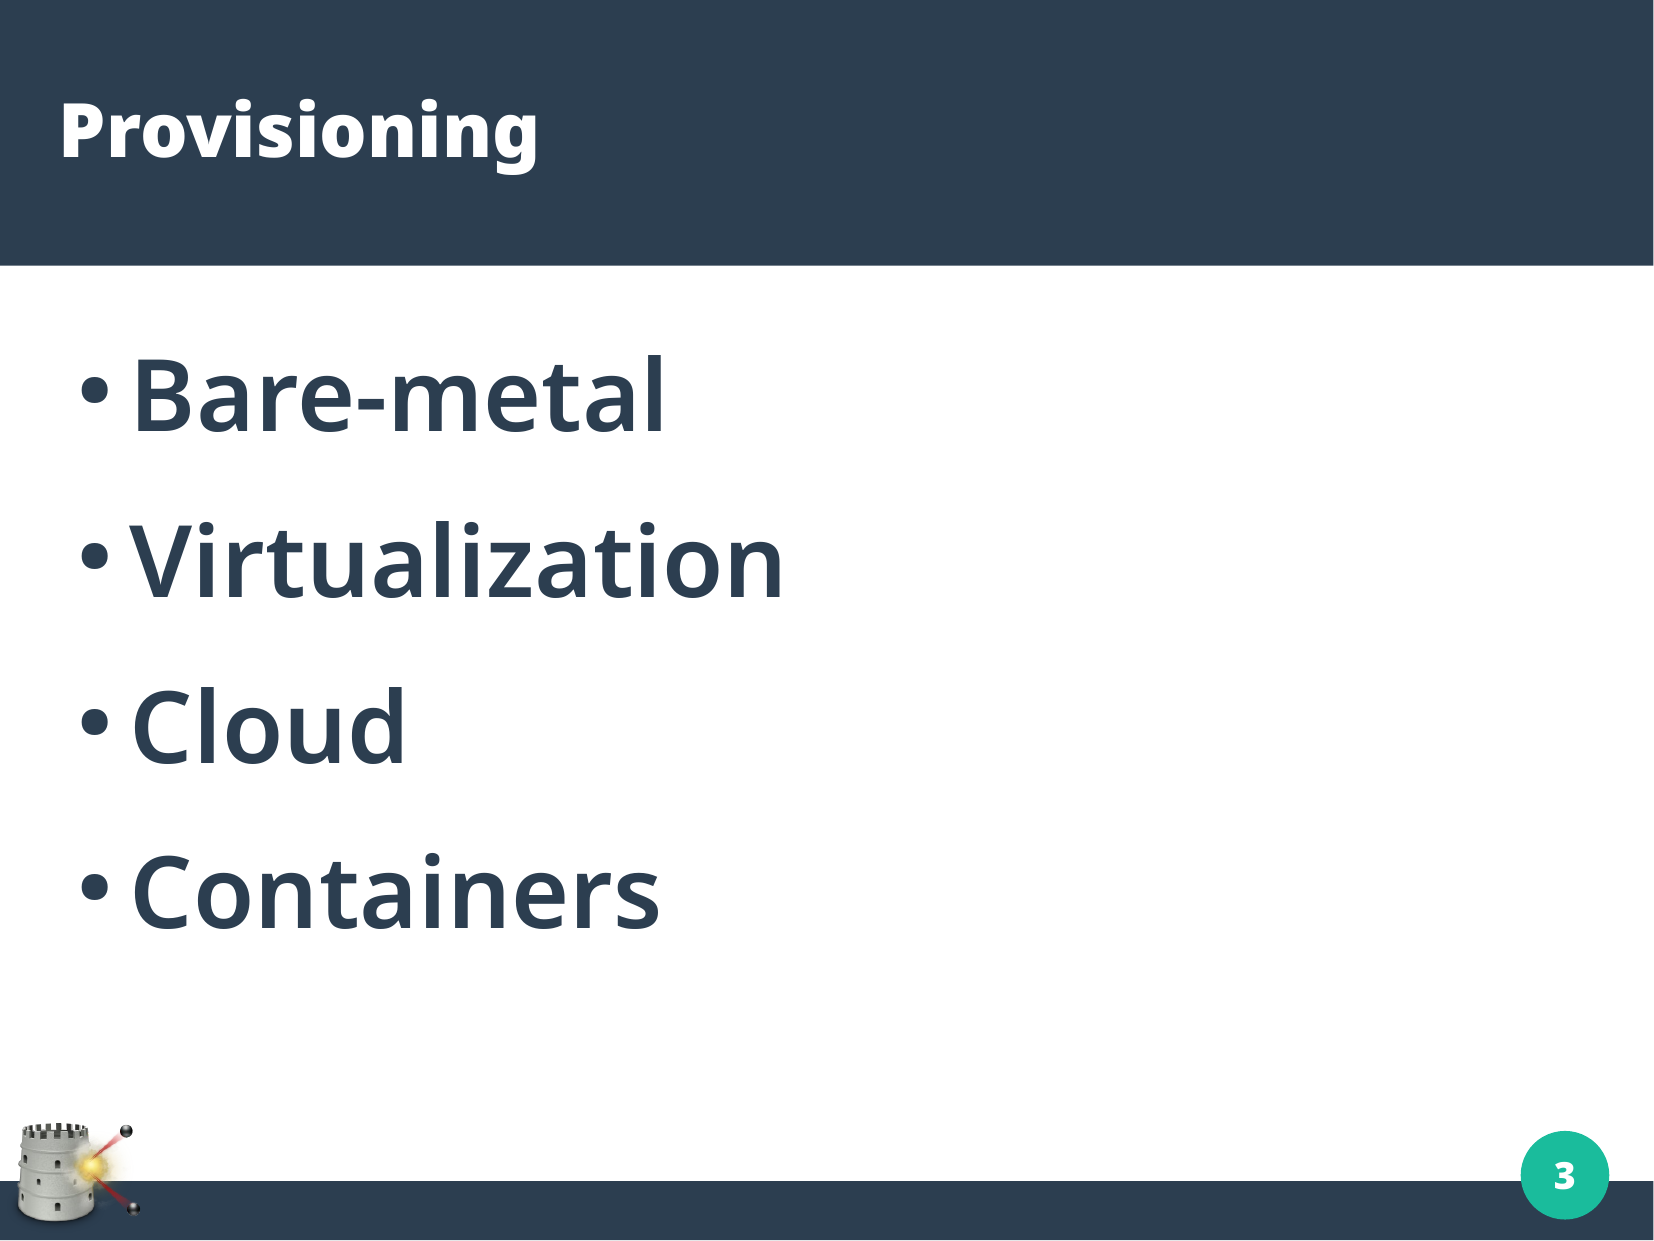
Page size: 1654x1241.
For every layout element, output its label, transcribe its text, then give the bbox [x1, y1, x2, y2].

picture [5, 1104, 148, 1241]
list Bare-metal Virtualization Cloud Containers [59, 324, 1595, 1152]
title Provisioning [59, 49, 1595, 207]
